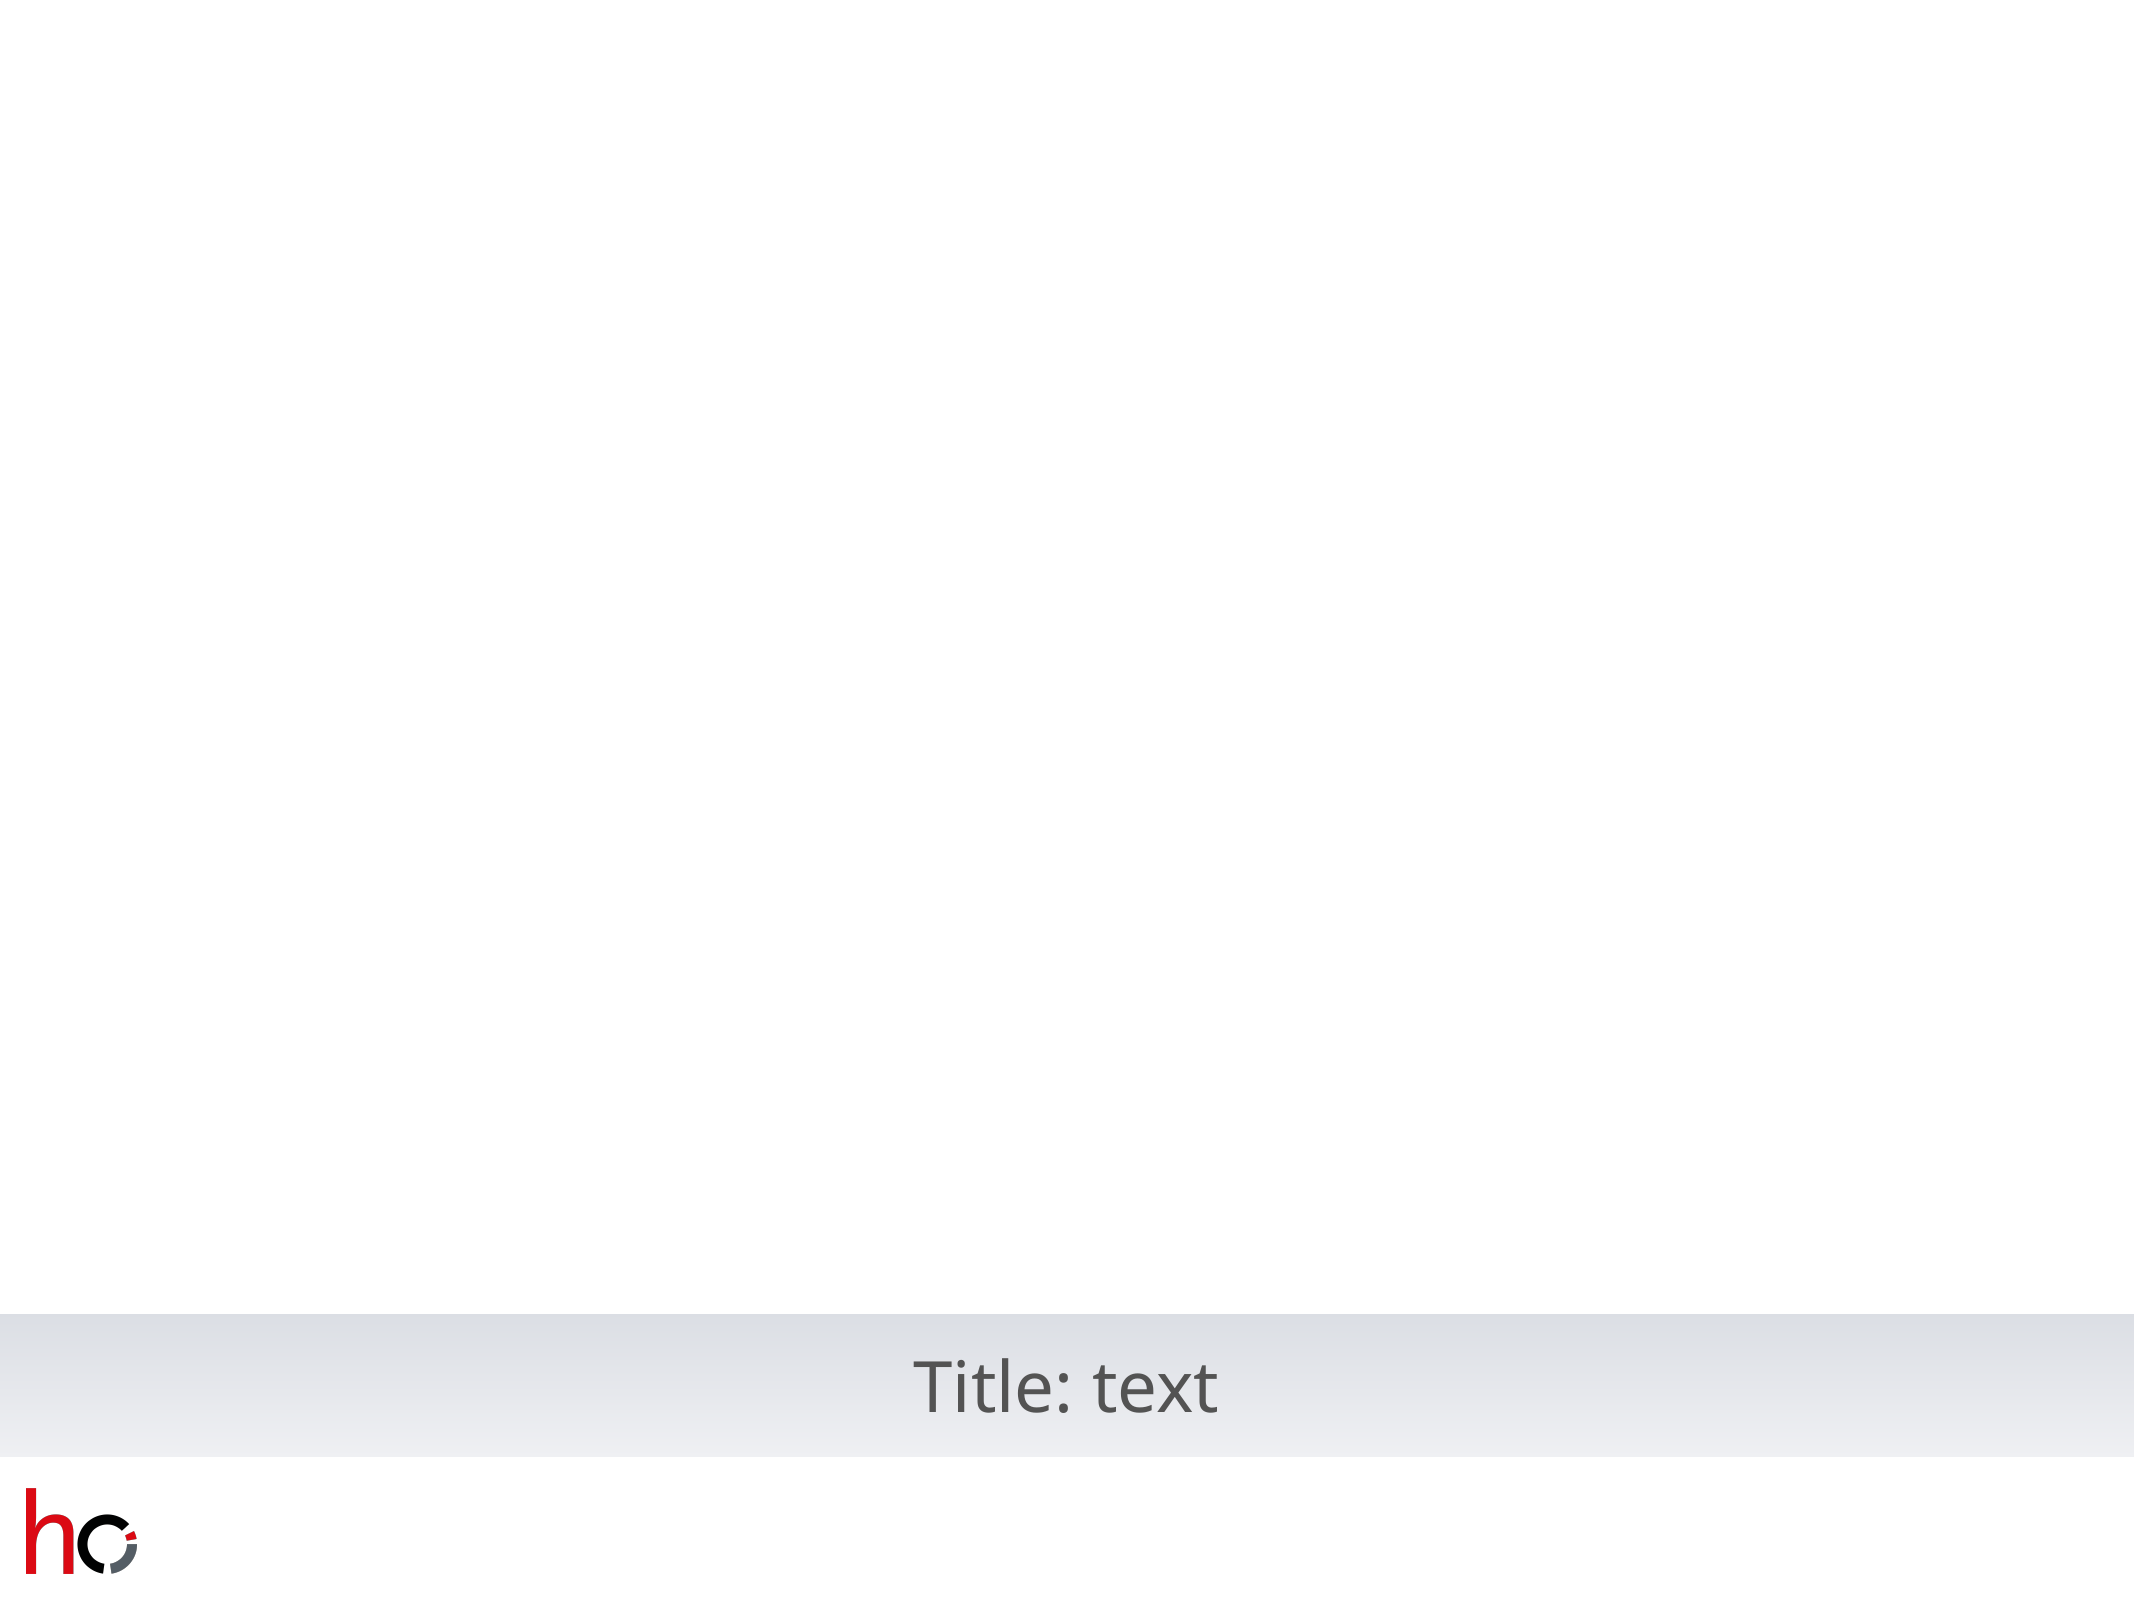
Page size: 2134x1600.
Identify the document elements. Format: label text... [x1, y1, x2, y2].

text_box Title: text [0, 1314, 2134, 1457]
